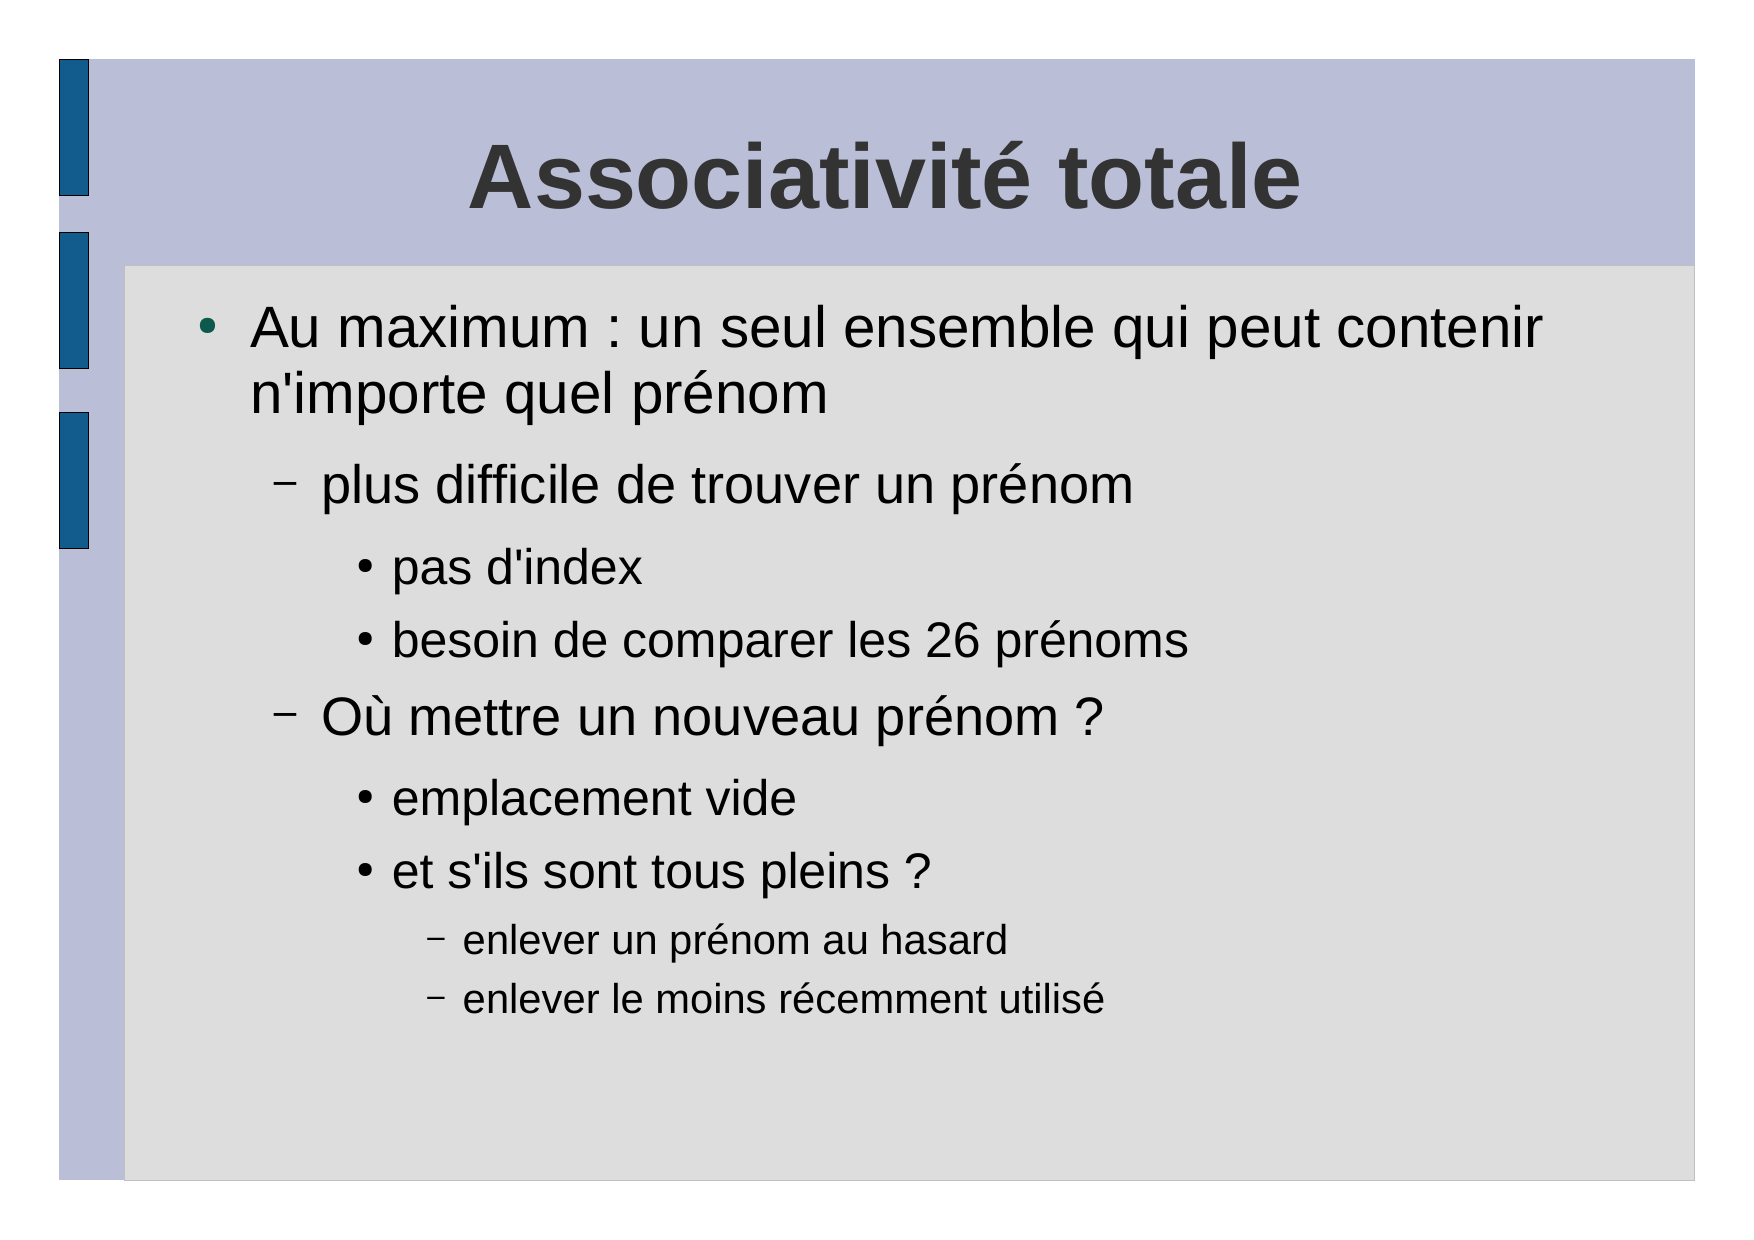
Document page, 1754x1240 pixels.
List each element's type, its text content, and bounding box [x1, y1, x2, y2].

list Au maximum : un seul ensemble qui peut contenir n'importe quel prénom plus difficile de trouver un prénom pas d'index besoin de comparer les 26 prénoms Où mettre un nouveau prénom ? emplacement vide et s'ils sont tous pleins ? enlever un prénom au hasard enlever le moins récemment utilisé [179, 295, 1577, 1093]
title Associativité totale [118, 88, 1654, 266]
